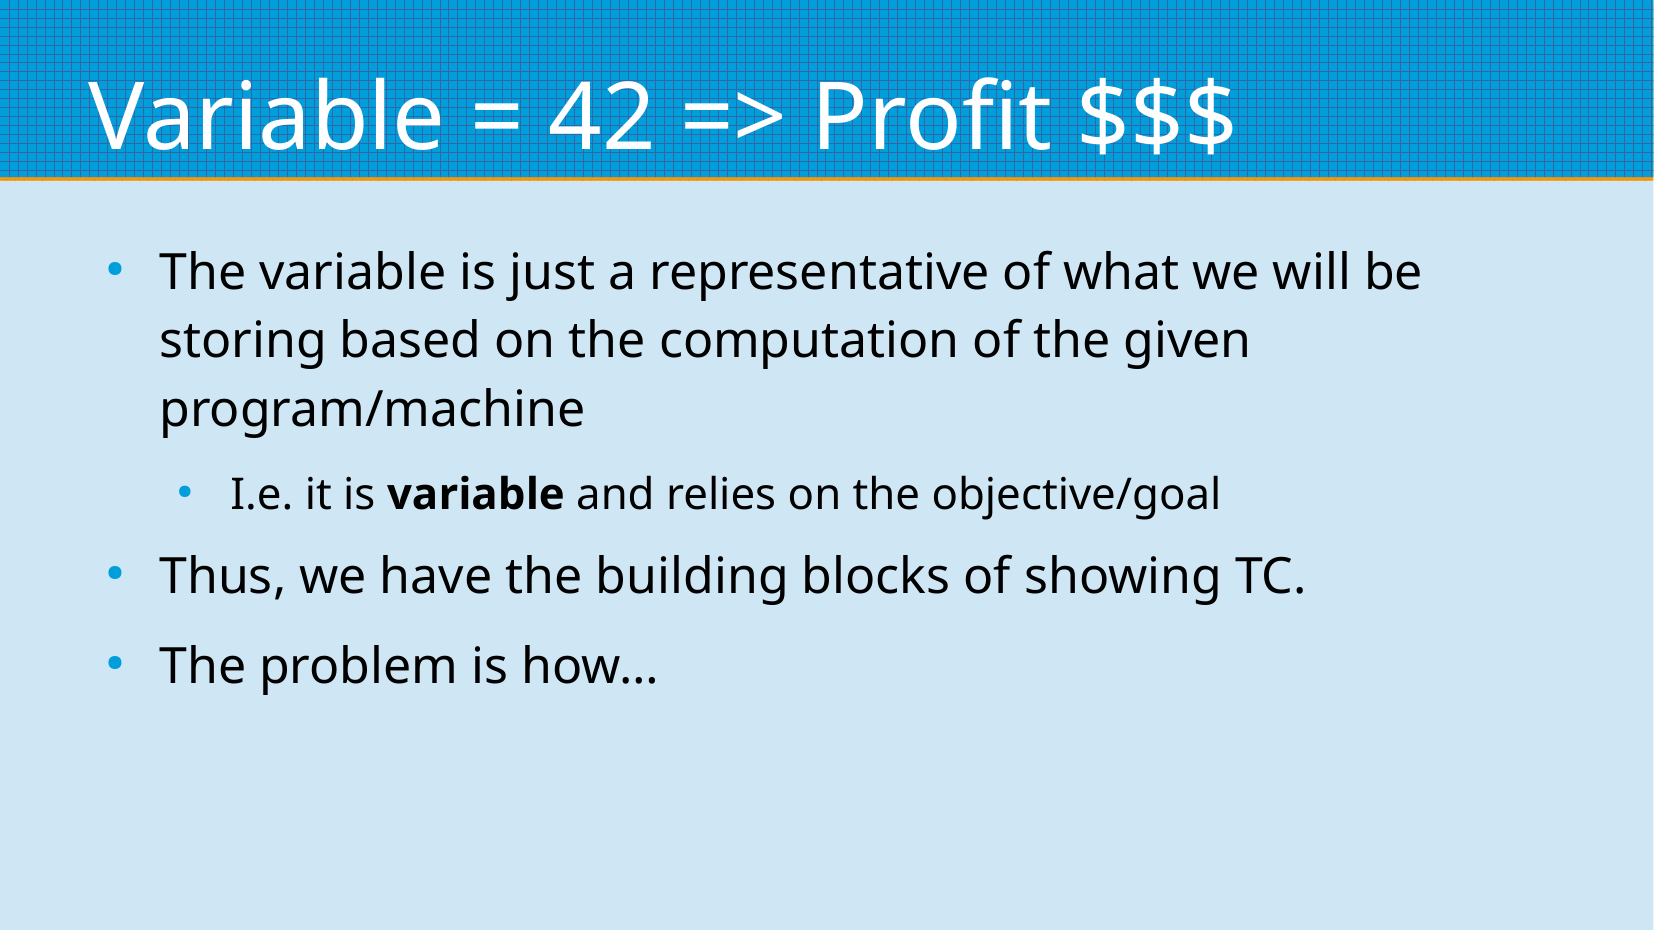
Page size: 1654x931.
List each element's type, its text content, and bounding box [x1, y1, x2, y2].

list The variable is just a representative of what we will be storing based on the computation of the given program/machine I.e. it is variable and relies on the objective/goal Thus, we have the building blocks of showing TC. The problem is how… [88, 236, 1565, 813]
title Variable = 42 => Profit $$$ [88, 14, 1565, 178]
